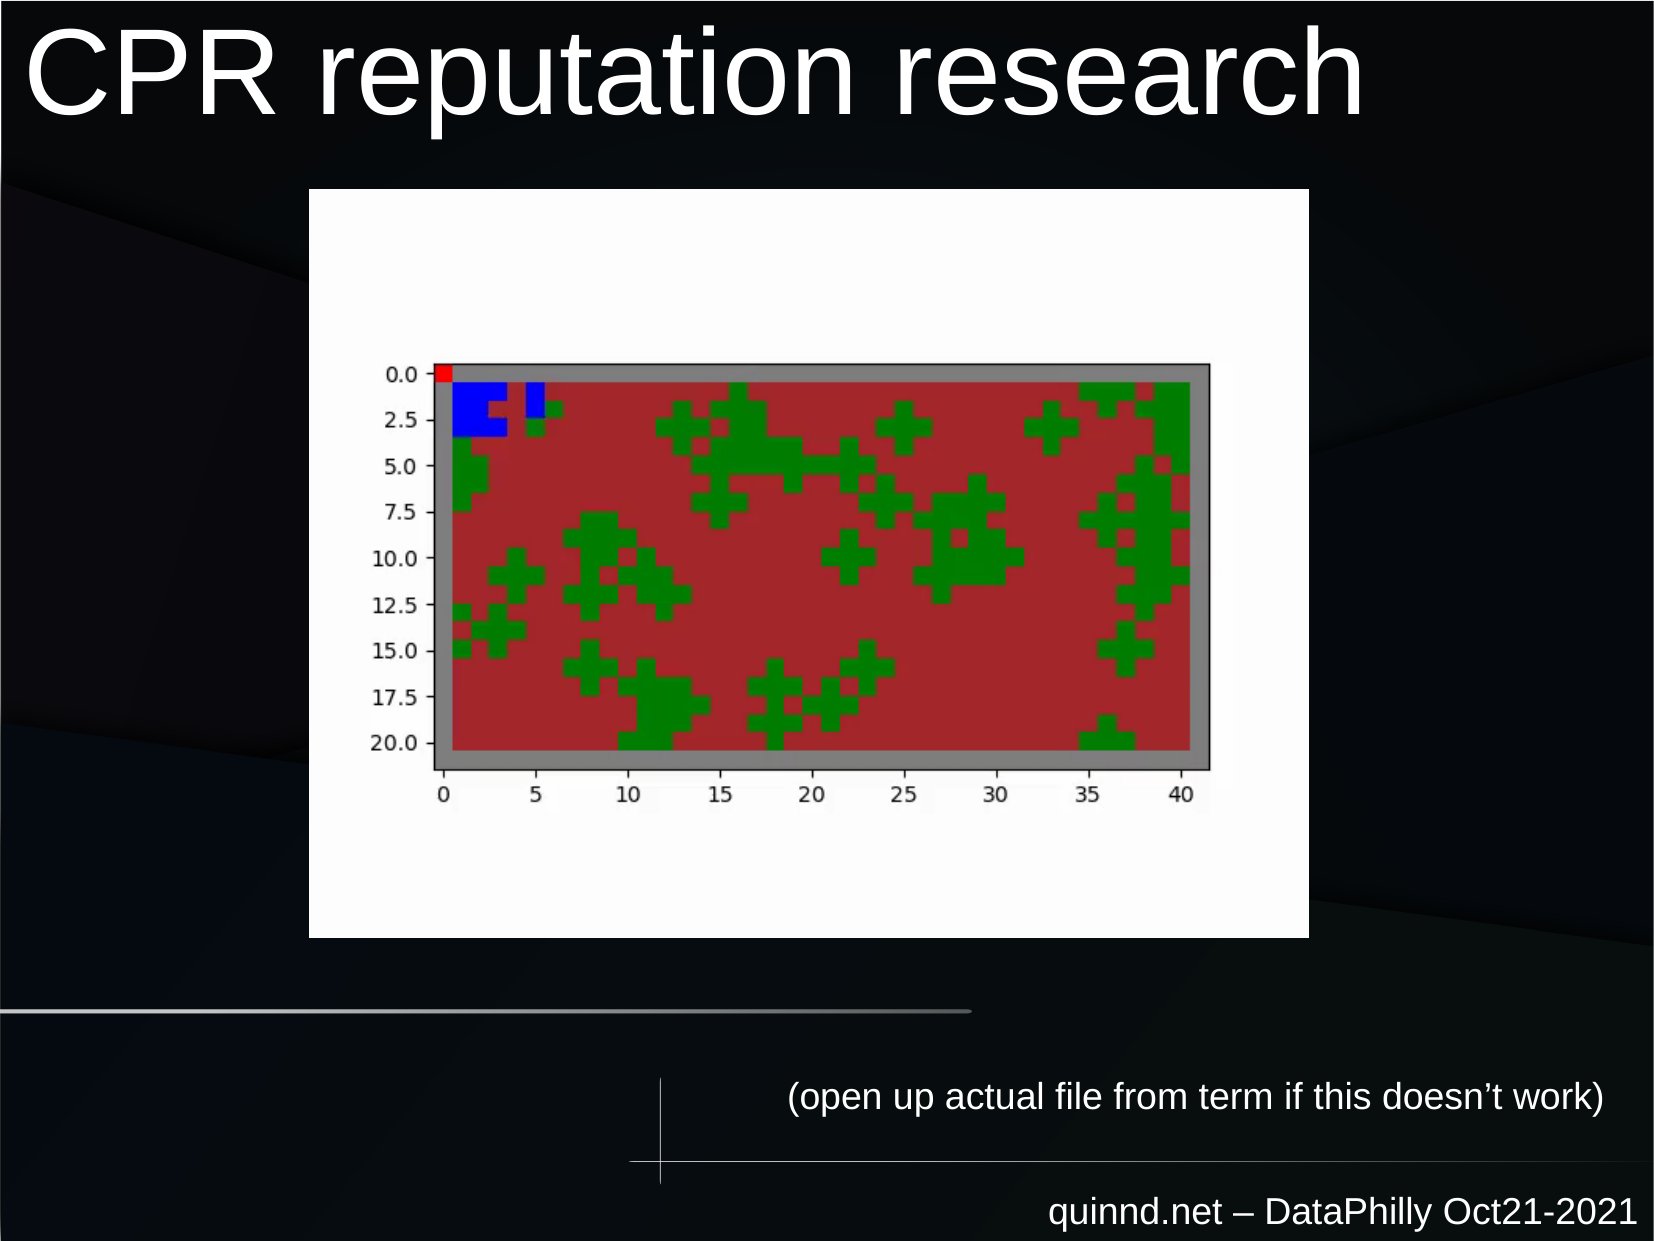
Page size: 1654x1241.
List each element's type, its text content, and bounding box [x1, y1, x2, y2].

text_box [309, 188, 1309, 939]
title CPR reputation research [23, 0, 1501, 145]
text_box (open up actual file from term if this doesn’t work) [772, 1068, 1621, 1126]
picture [0, 0, 1654, 1241]
